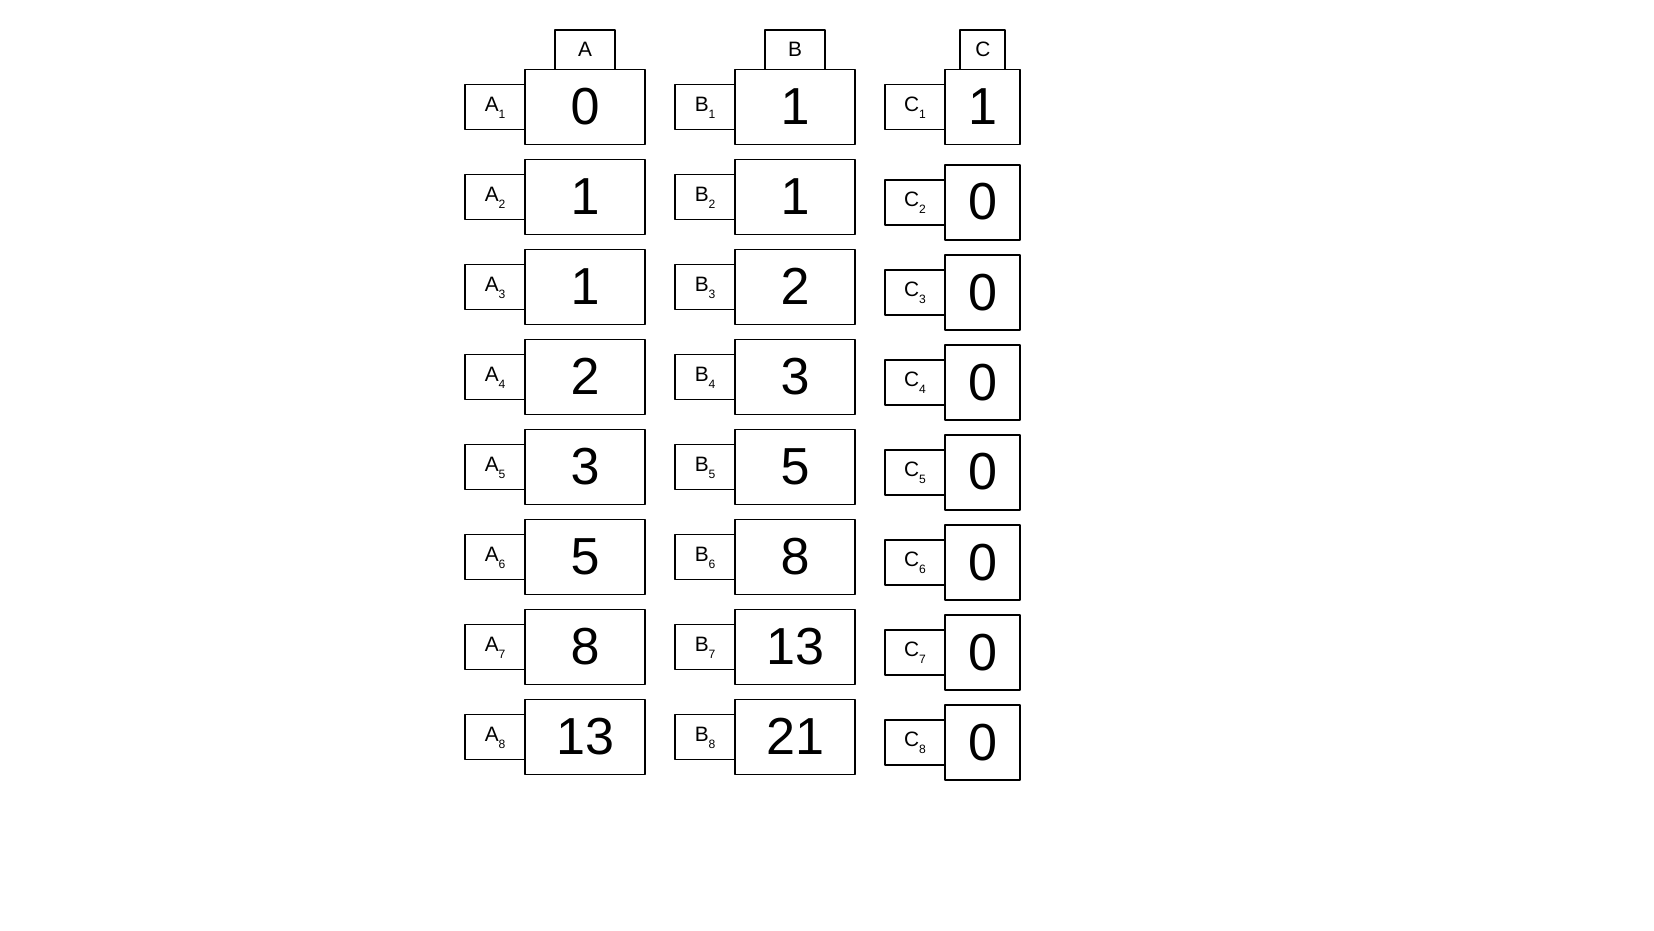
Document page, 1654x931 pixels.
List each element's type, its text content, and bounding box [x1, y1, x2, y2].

text_box A1 [465, 84, 526, 130]
text_box B4 [675, 354, 736, 400]
text_box 1 [525, 249, 646, 325]
text_box A7 [465, 624, 526, 670]
text_box 3 [525, 429, 646, 505]
text_box 13 [525, 699, 646, 775]
text_box 1 [525, 159, 646, 235]
text_box 5 [735, 429, 856, 505]
text_box 5 [525, 519, 646, 595]
text_box 21 [735, 699, 856, 775]
text_box 1 [735, 69, 856, 145]
text_box 0 [945, 705, 1021, 781]
text_box 0 [945, 434, 1021, 510]
text_box C2 [885, 179, 946, 225]
text_box 0 [945, 255, 1021, 331]
text_box C4 [885, 360, 946, 406]
text_box B6 [675, 534, 736, 580]
text_box B2 [675, 174, 736, 220]
text_box A8 [465, 714, 526, 760]
text_box B [765, 30, 826, 70]
text_box B8 [675, 714, 736, 760]
text_box C [960, 30, 1006, 70]
text_box 3 [735, 339, 856, 415]
text_box 0 [945, 525, 1021, 601]
text_box C6 [885, 540, 946, 586]
text_box 8 [735, 519, 856, 595]
text_box B5 [675, 444, 736, 490]
text_box 0 [945, 164, 1021, 240]
text_box 1 [735, 159, 856, 235]
text_box A4 [465, 354, 526, 400]
text_box A5 [465, 444, 526, 490]
text_box B1 [675, 84, 736, 130]
text_box 1 [945, 69, 1021, 145]
text_box 8 [525, 609, 646, 685]
text_box B3 [675, 264, 736, 310]
text_box C1 [885, 84, 946, 130]
text_box 2 [525, 339, 646, 415]
text_box 0 [945, 345, 1021, 421]
text_box B7 [675, 624, 736, 670]
text_box A6 [465, 534, 526, 580]
text_box A2 [465, 174, 526, 220]
text_box 2 [735, 249, 856, 325]
text_box C5 [885, 449, 946, 495]
text_box A [555, 30, 616, 70]
text_box 13 [735, 609, 856, 685]
text_box 0 [525, 69, 646, 145]
text_box A3 [465, 264, 526, 310]
text_box C8 [885, 720, 946, 766]
text_box 0 [945, 615, 1021, 691]
text_box C3 [885, 270, 946, 316]
text_box C7 [885, 630, 946, 676]
